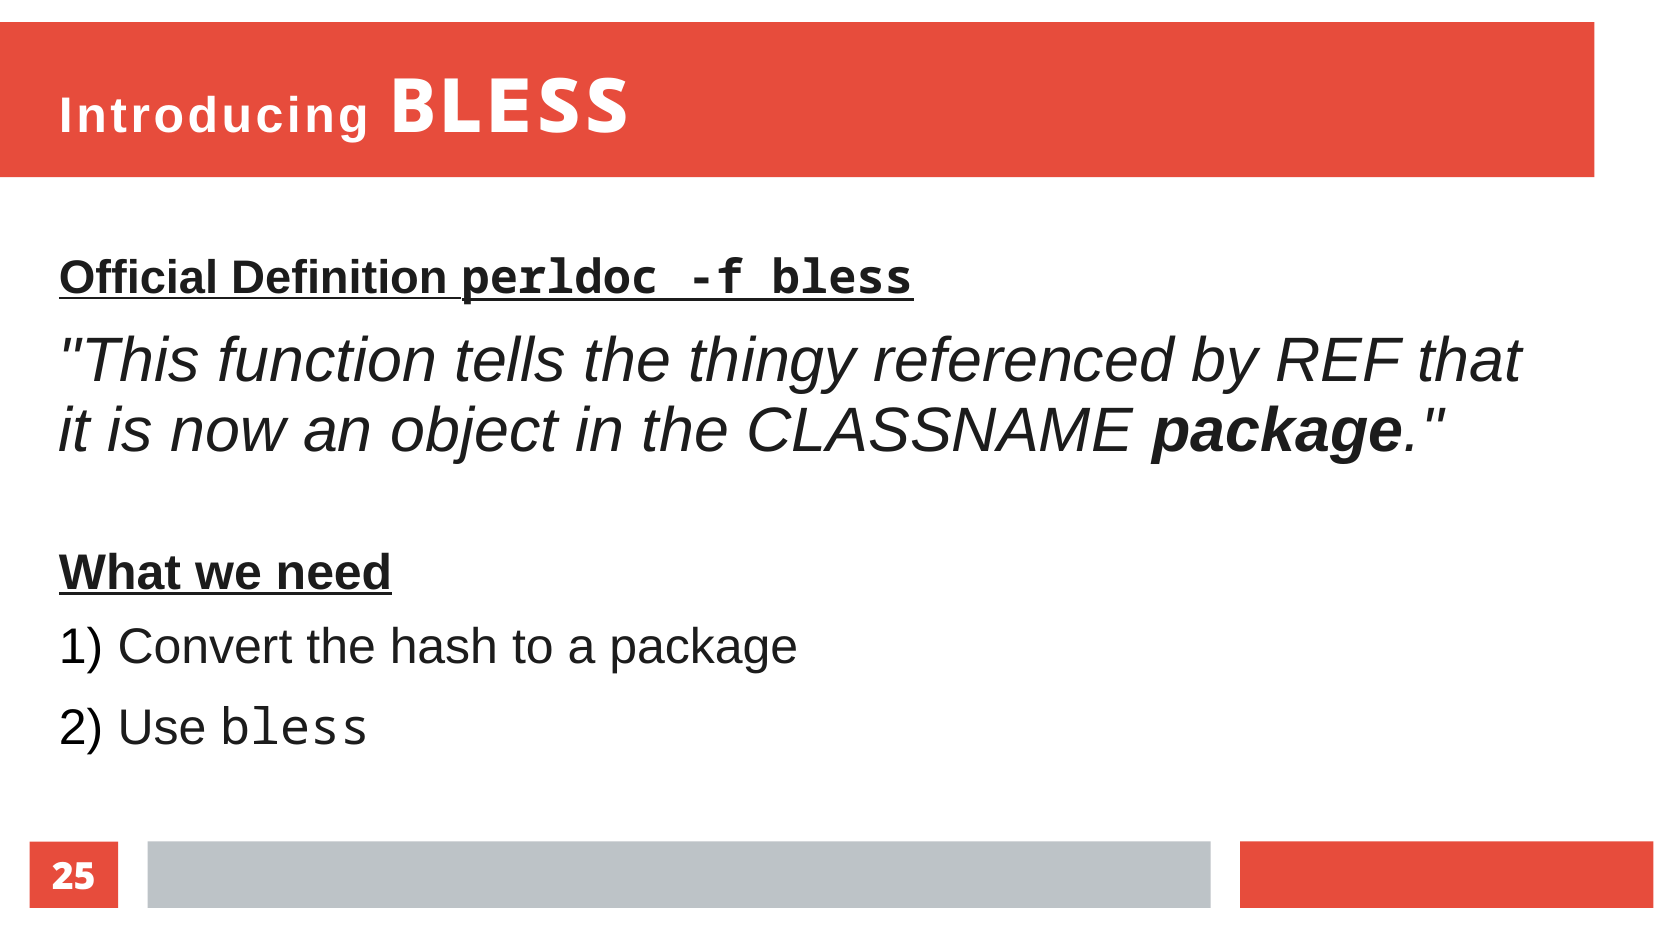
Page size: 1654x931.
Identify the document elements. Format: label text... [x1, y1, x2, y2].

list Official Definition perldoc -f bless "This function tells the thingy referenced by REF that it is now an object in the CLASSNAME package." [59, 243, 1565, 519]
list What we need Convert the hash to a package Use bless [59, 544, 1565, 819]
title Introducing BLESS [59, 44, 1595, 156]
